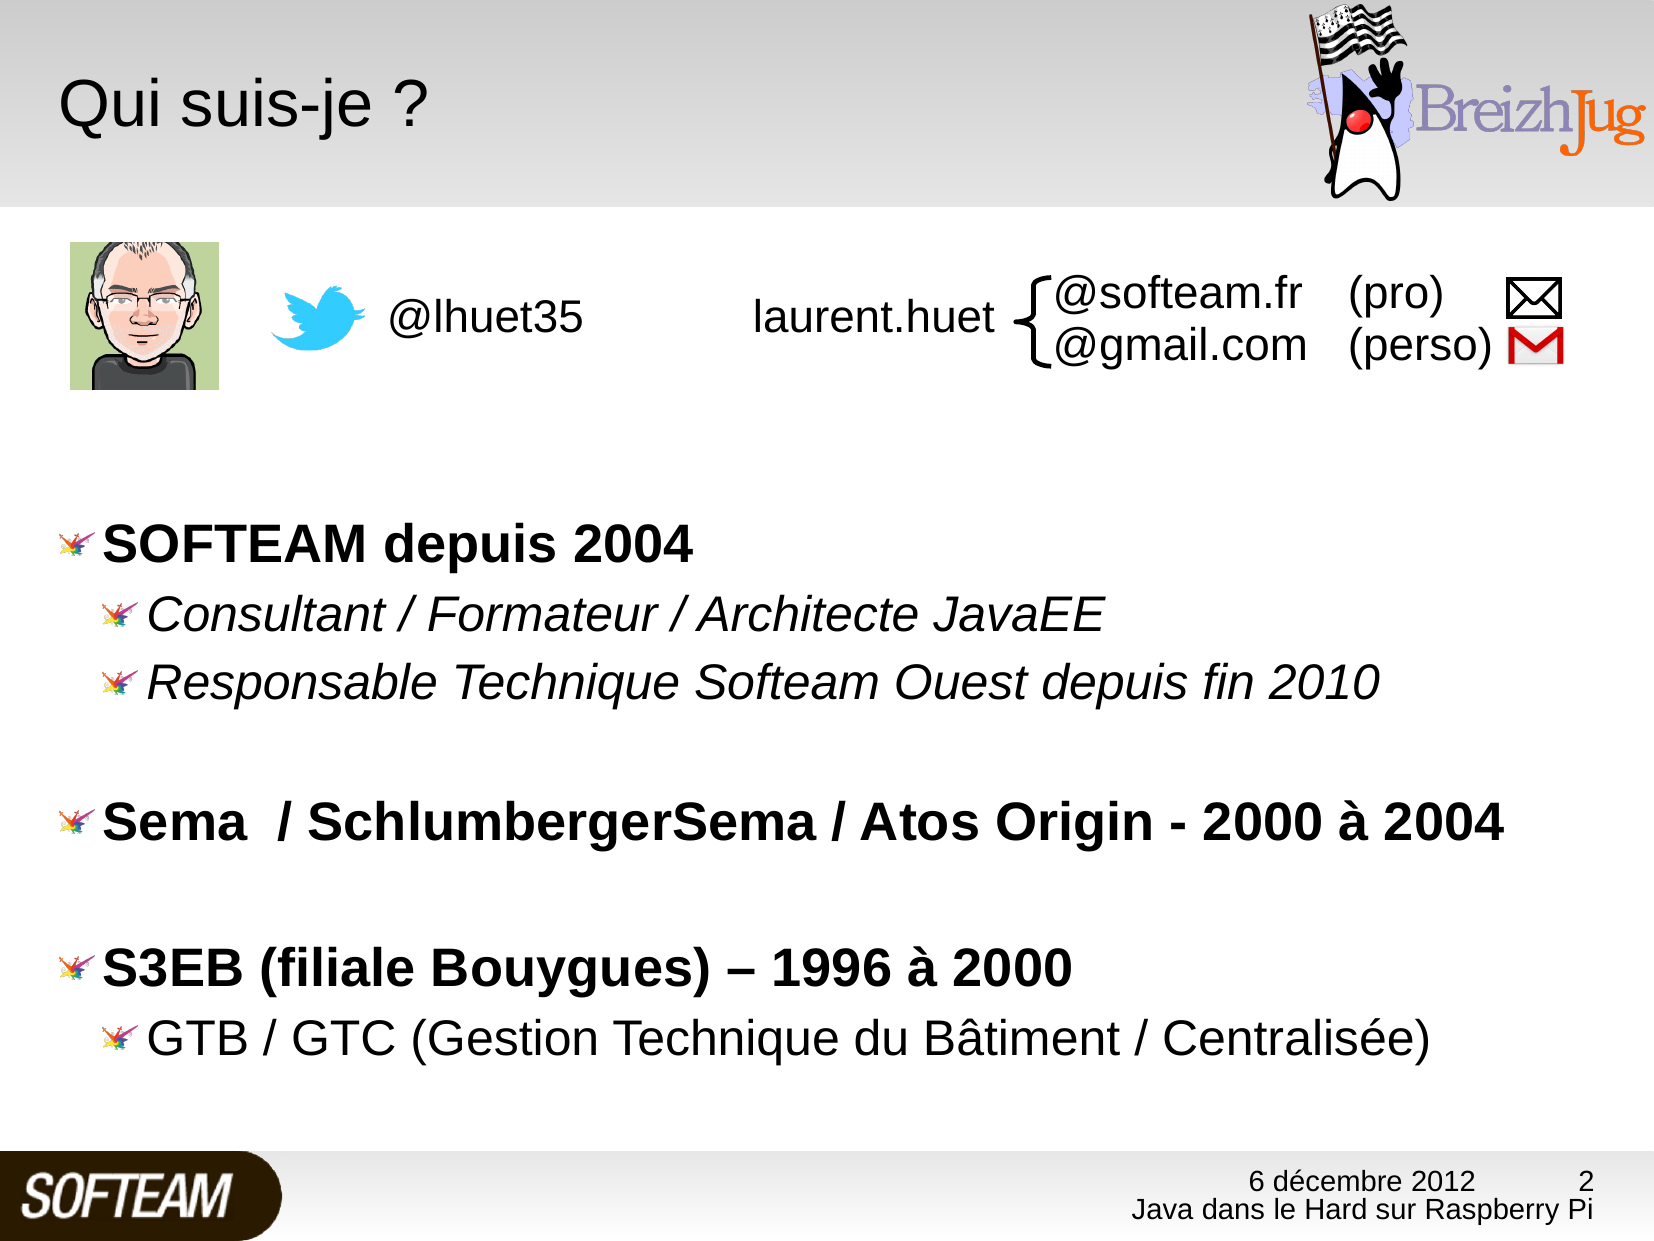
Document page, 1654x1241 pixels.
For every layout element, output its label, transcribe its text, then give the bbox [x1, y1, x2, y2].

text_box @softeam.fr (pro) @gmail.com (perso) [1037, 259, 1636, 378]
title Qui suis-je ? [59, 29, 1359, 178]
text_box @lhuet35 [372, 283, 599, 350]
picture [1299, 0, 1654, 206]
picture [1506, 324, 1566, 367]
list SOFTEAM depuis 2004 Consultant / Formateur / Architecte JavaEE Responsable Technique Softeam Ouest depuis fin 2010 Sema / SchlumbergerSema / Atos Origin - 2000 à 2004 S3EB (filiale Bouygues) – 1996 à 2000 GTB / GTC (Gestion Technique du Bâtiment / Centralisée) [59, 513, 1654, 1122]
picture [70, 242, 219, 390]
picture [0, 1151, 286, 1241]
picture [252, 252, 384, 384]
text_box laurent.huet [738, 283, 1011, 350]
picture [1506, 277, 1562, 319]
